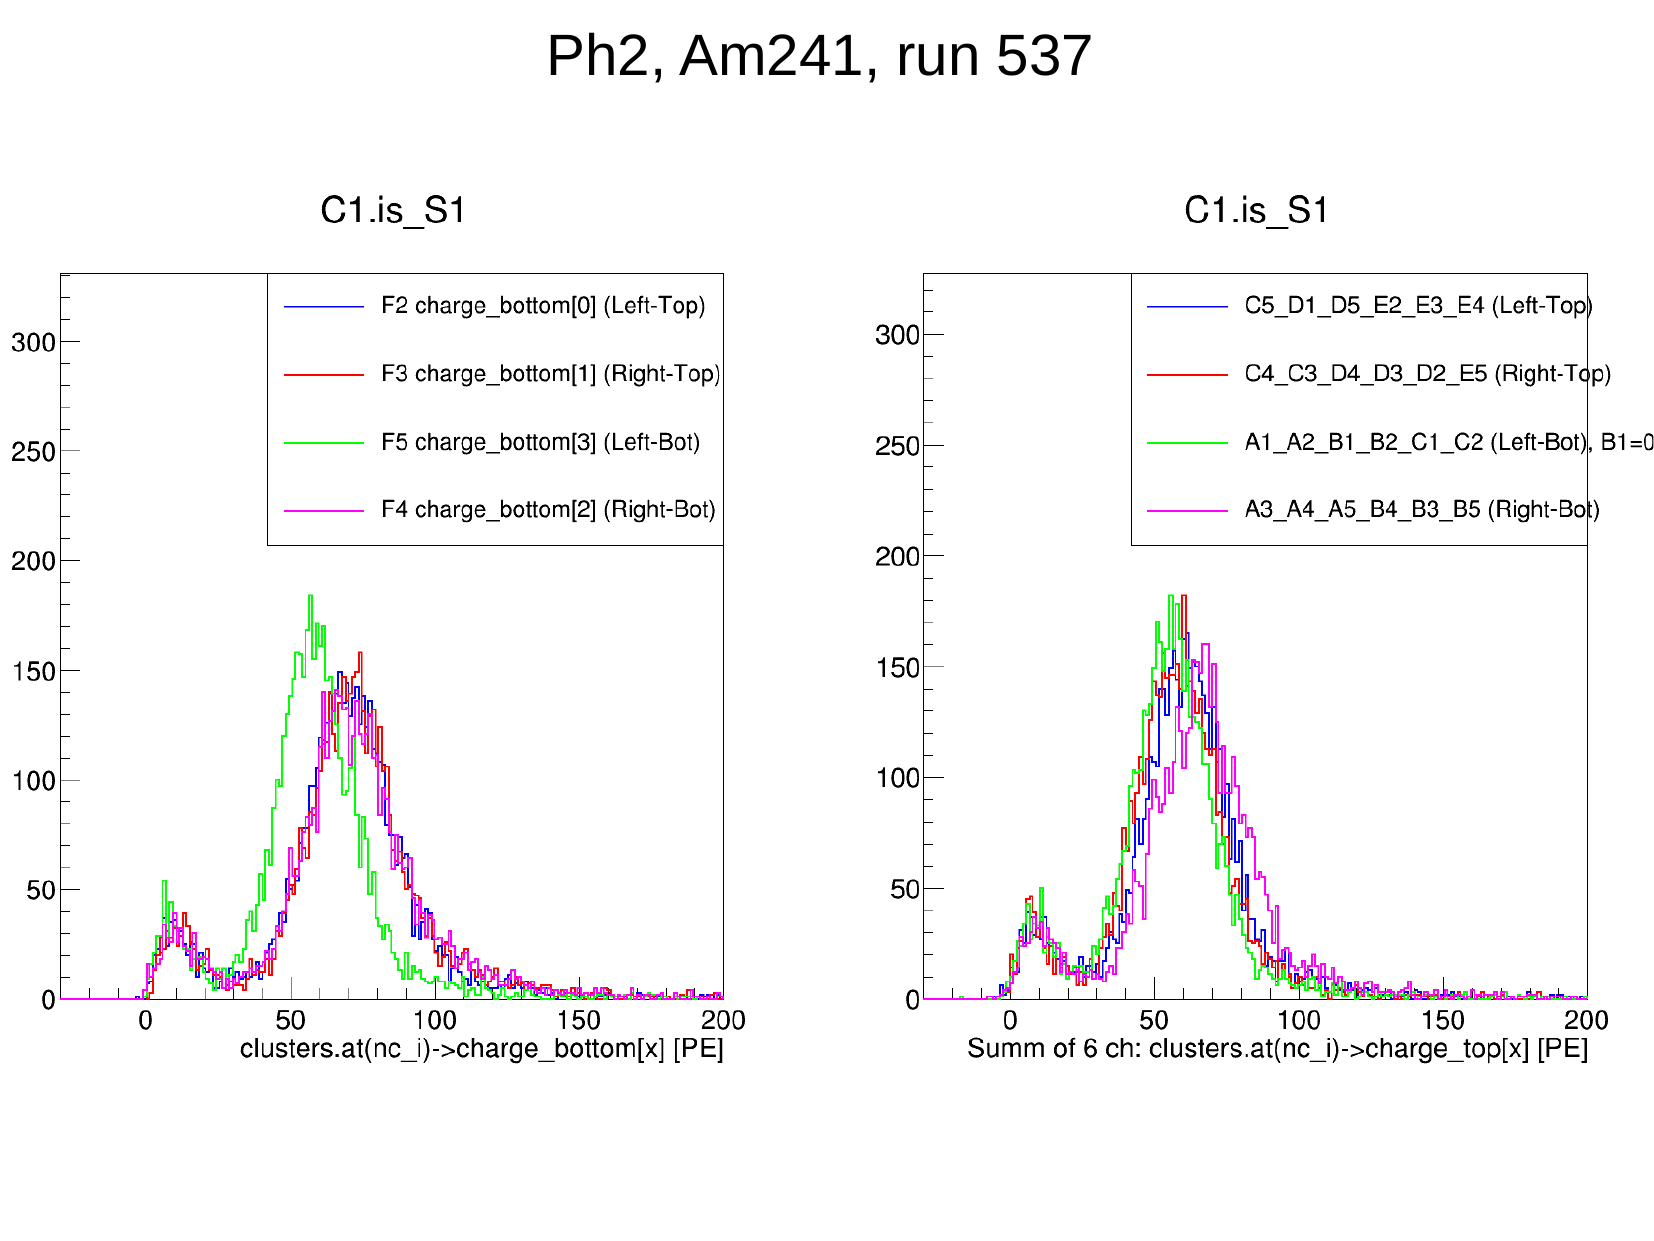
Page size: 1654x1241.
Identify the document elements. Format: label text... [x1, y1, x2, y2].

text_box Ph2, Am241, run 537 [480, 14, 1162, 151]
picture [6, 178, 1654, 1069]
